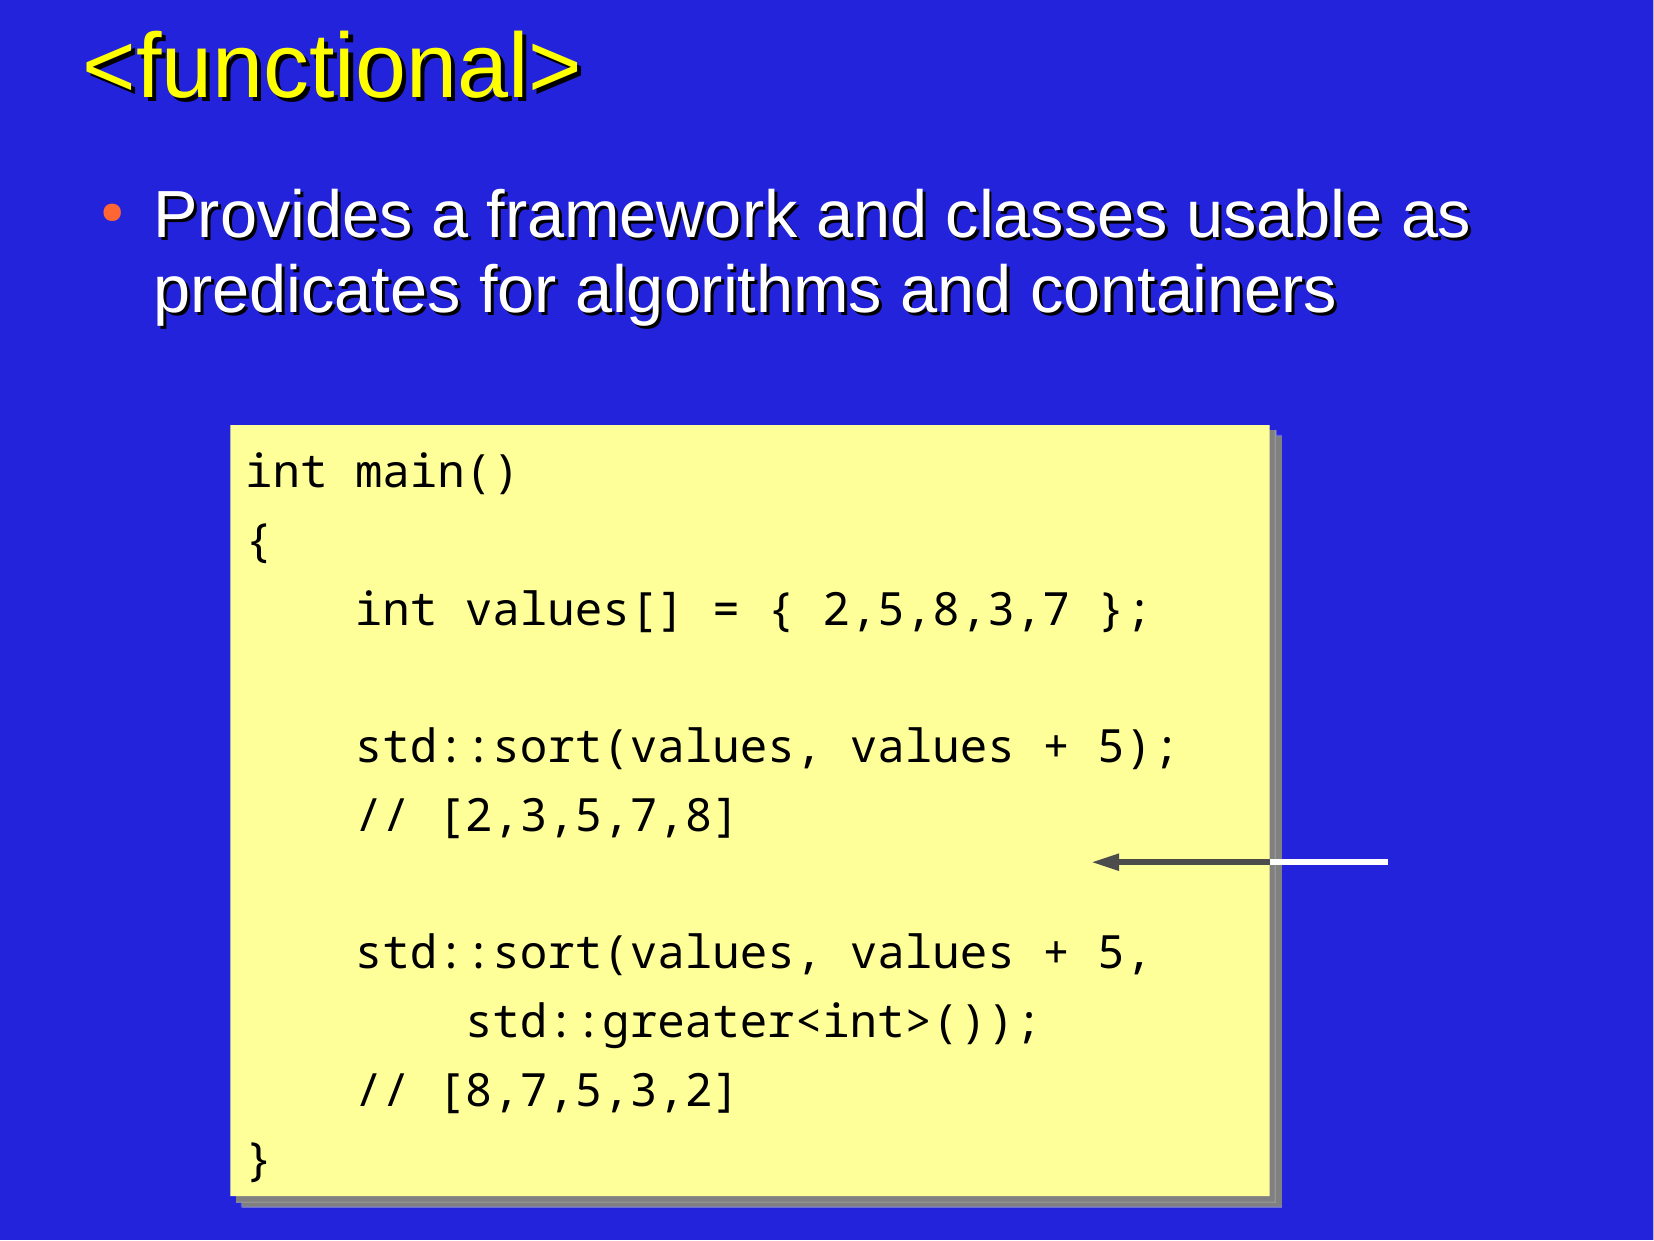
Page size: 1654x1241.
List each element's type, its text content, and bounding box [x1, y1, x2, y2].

title <functional> [82, 2, 1571, 130]
text_box int main() { int values[] = { 2,5,8,3,7 }; std::sort(values, values + 5); // [2,3,5,7,8] std::sort(values, values + 5, std::greater<int>()); // [8,7,5,3,2] } [230, 425, 1270, 1197]
list Provides a framework and classes usable as predicates for algorithms and containers [82, 177, 1571, 1182]
